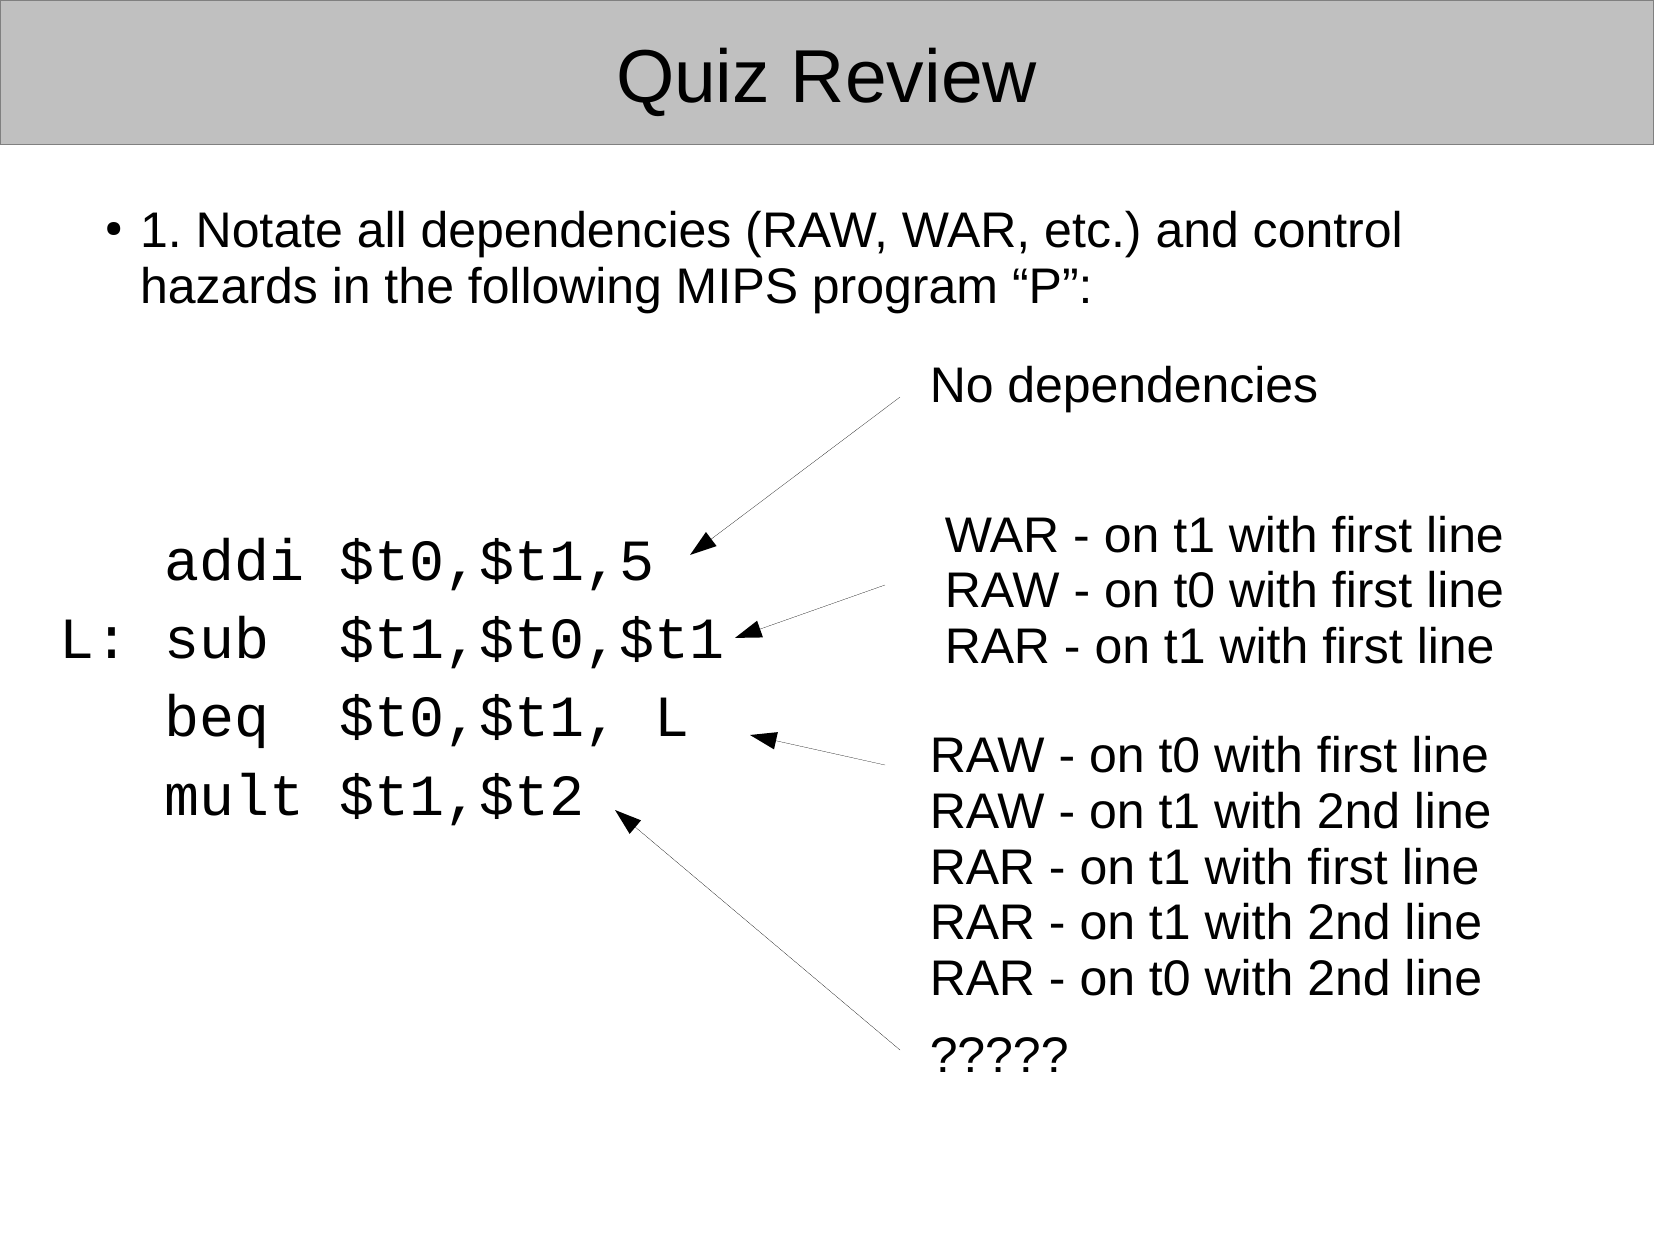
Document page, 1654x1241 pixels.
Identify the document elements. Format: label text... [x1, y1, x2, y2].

text_box addi $t0,$t1,5 L: sub $t1,$t0,$t1 beq $t0,$t1, L mult $t1,$t2 [45, 525, 826, 918]
text_box No dependencies [915, 349, 1334, 421]
text_box RAW - on t0 with first line RAW - on t1 with 2nd line RAR - on t1 with first line RAR - on t1 with 2nd line RAR - on t0 with 2nd line [915, 720, 1507, 1014]
title Quiz Review [82, 25, 1571, 127]
text_box 1. Notate all dependencies (RAW, WAR, etc.) and control hazards in the following MIPS program “P”: [90, 195, 1591, 398]
text_box [0, 0, 1654, 145]
text_box ????? [915, 1020, 1084, 1091]
text_box WAR - on t1 with first line RAW - on t0 with first line RAR - on t1 with first line [930, 499, 1520, 682]
